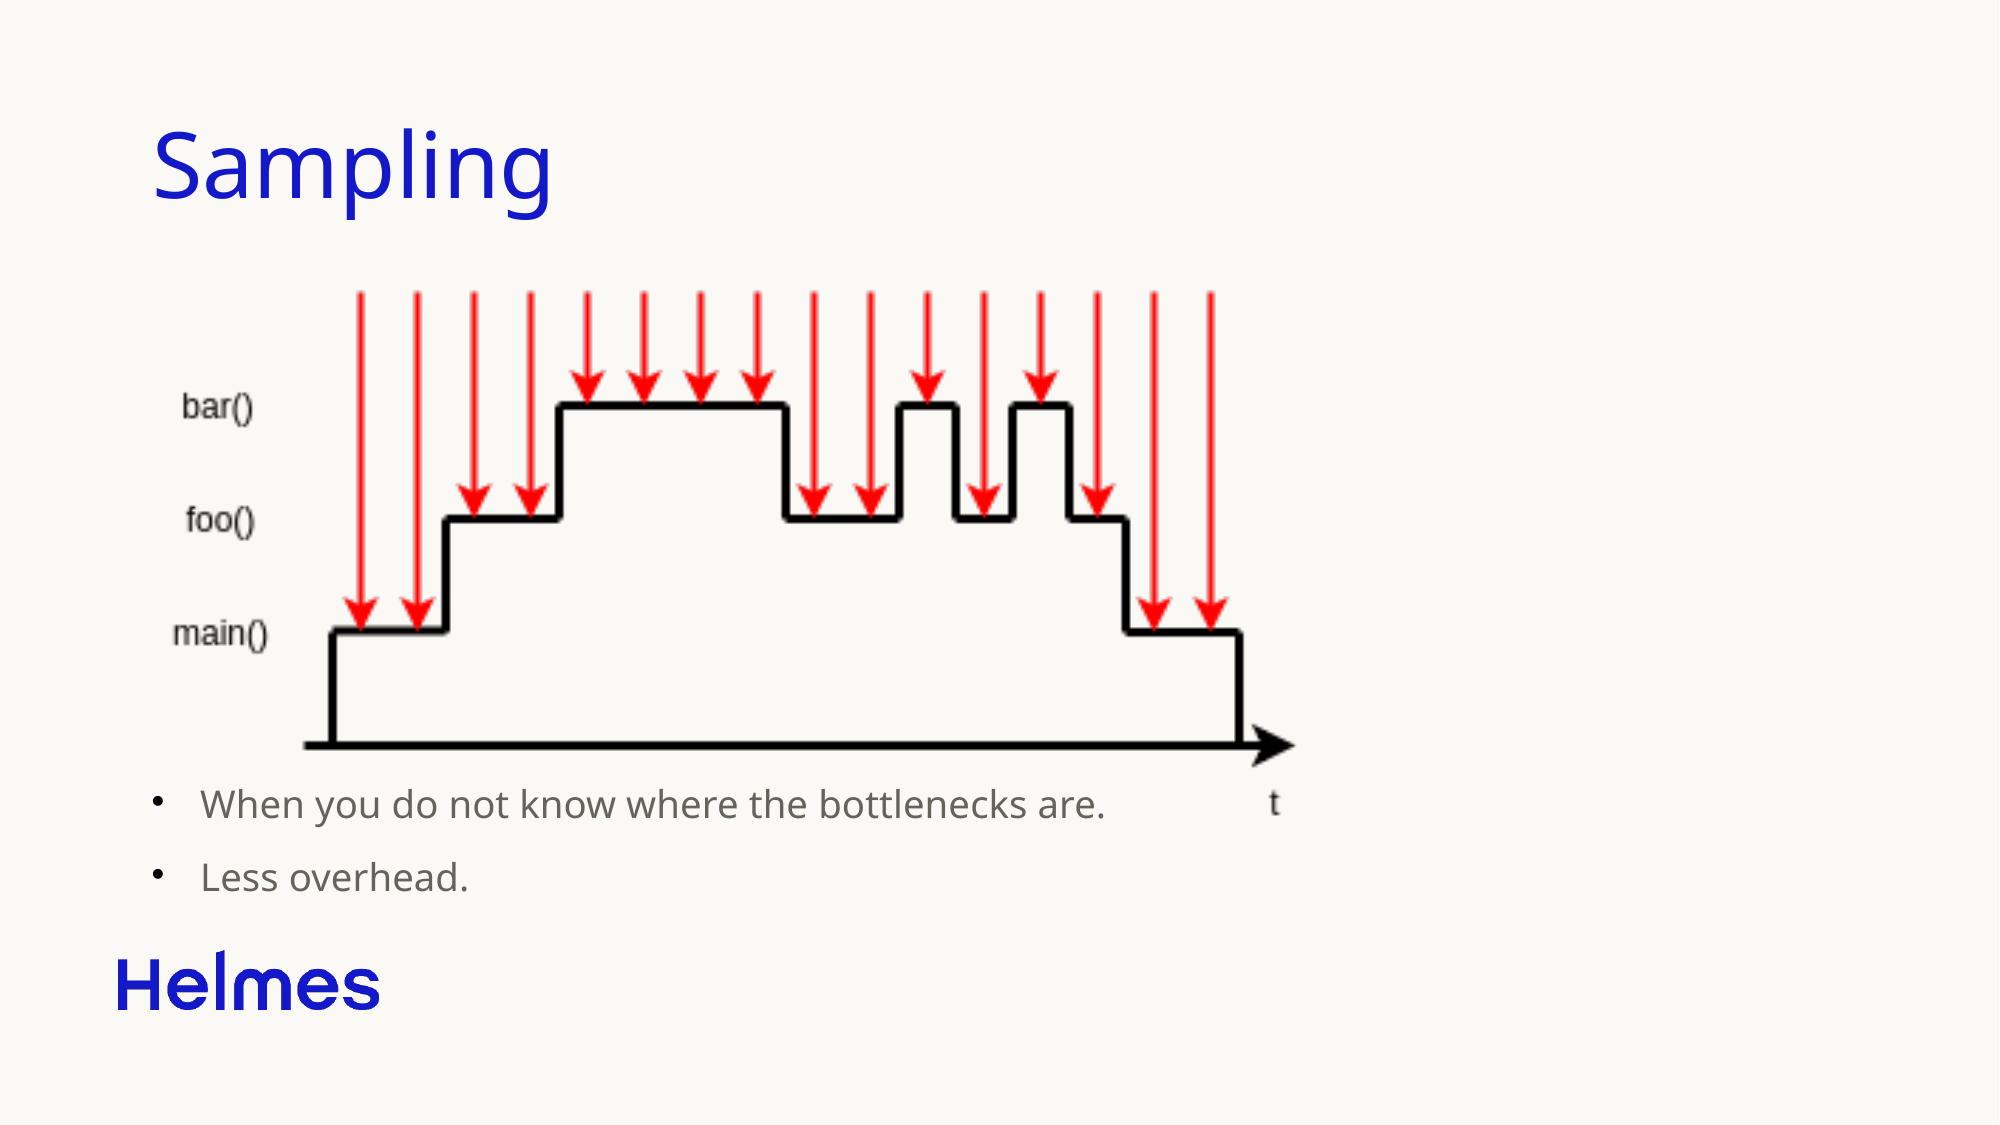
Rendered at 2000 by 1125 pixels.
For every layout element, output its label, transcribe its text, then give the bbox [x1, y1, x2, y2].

text_box Sampling [137, 59, 1862, 277]
picture [162, 269, 1335, 833]
picture [118, 950, 379, 1010]
text_box When you do not know where the bottlenecks are. Less overhead. [135, 780, 1860, 900]
